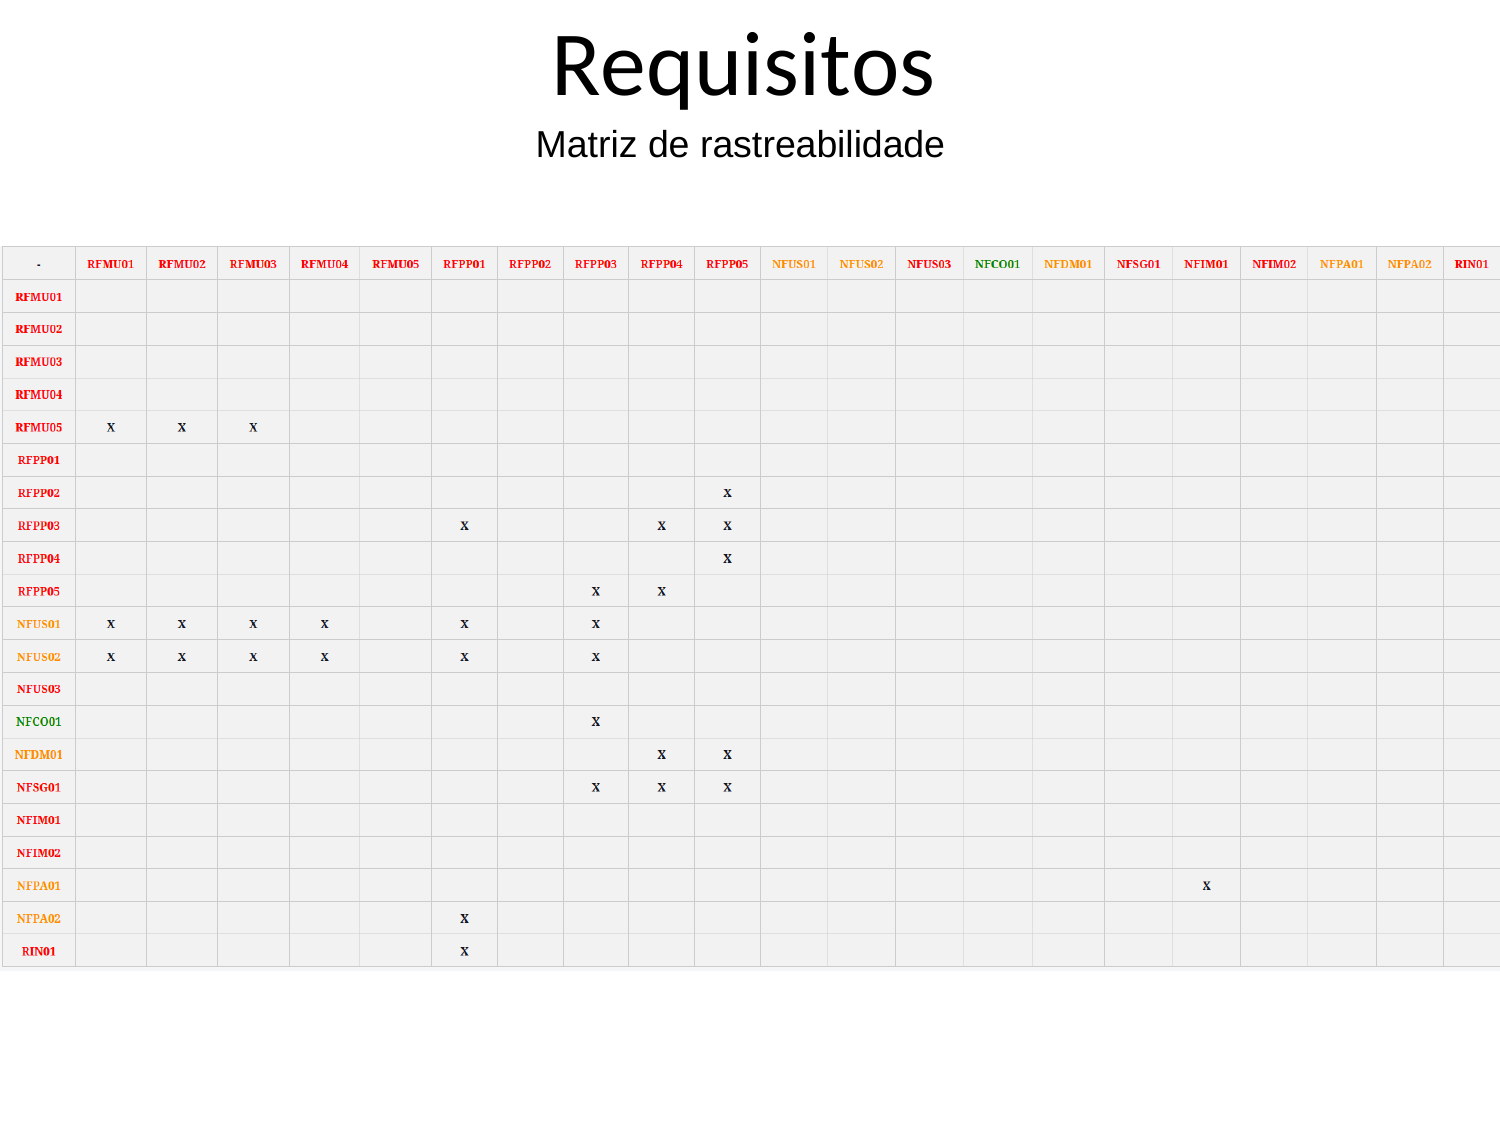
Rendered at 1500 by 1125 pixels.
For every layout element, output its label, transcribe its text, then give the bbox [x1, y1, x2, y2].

text_box Matriz de rastreabilidade [520, 116, 974, 177]
picture [0, 246, 1500, 971]
title Requisitos [415, 0, 1073, 124]
